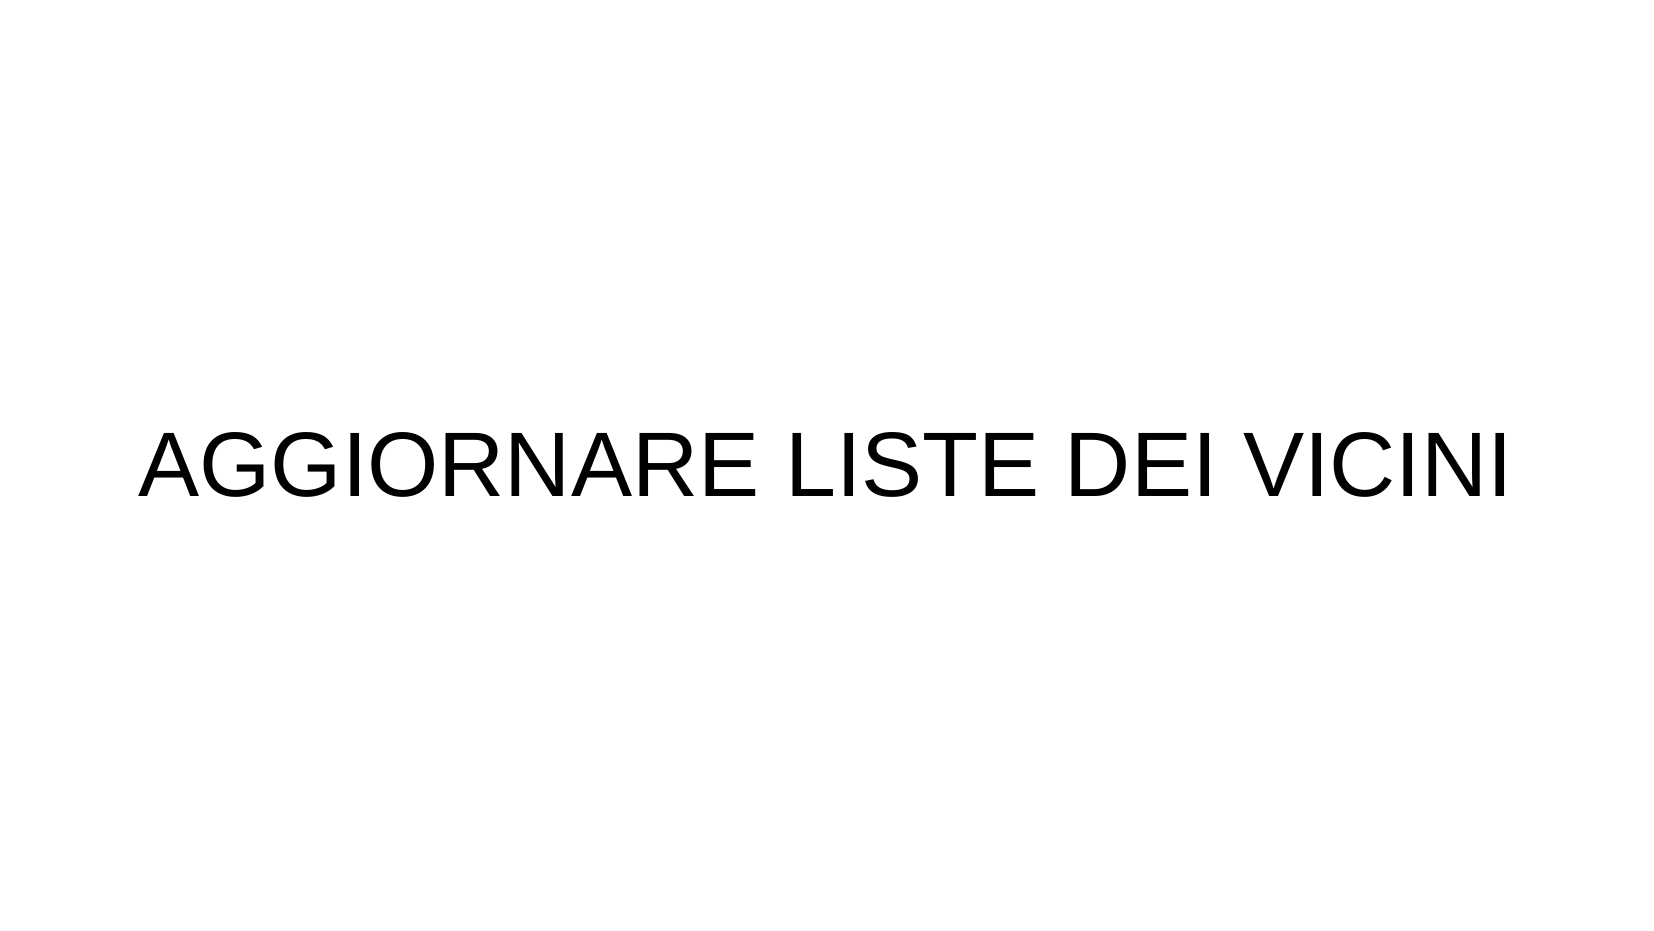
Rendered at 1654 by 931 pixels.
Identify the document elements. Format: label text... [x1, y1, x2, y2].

title AGGIORNARE LISTE DEI VICINI [82, 387, 1571, 543]
